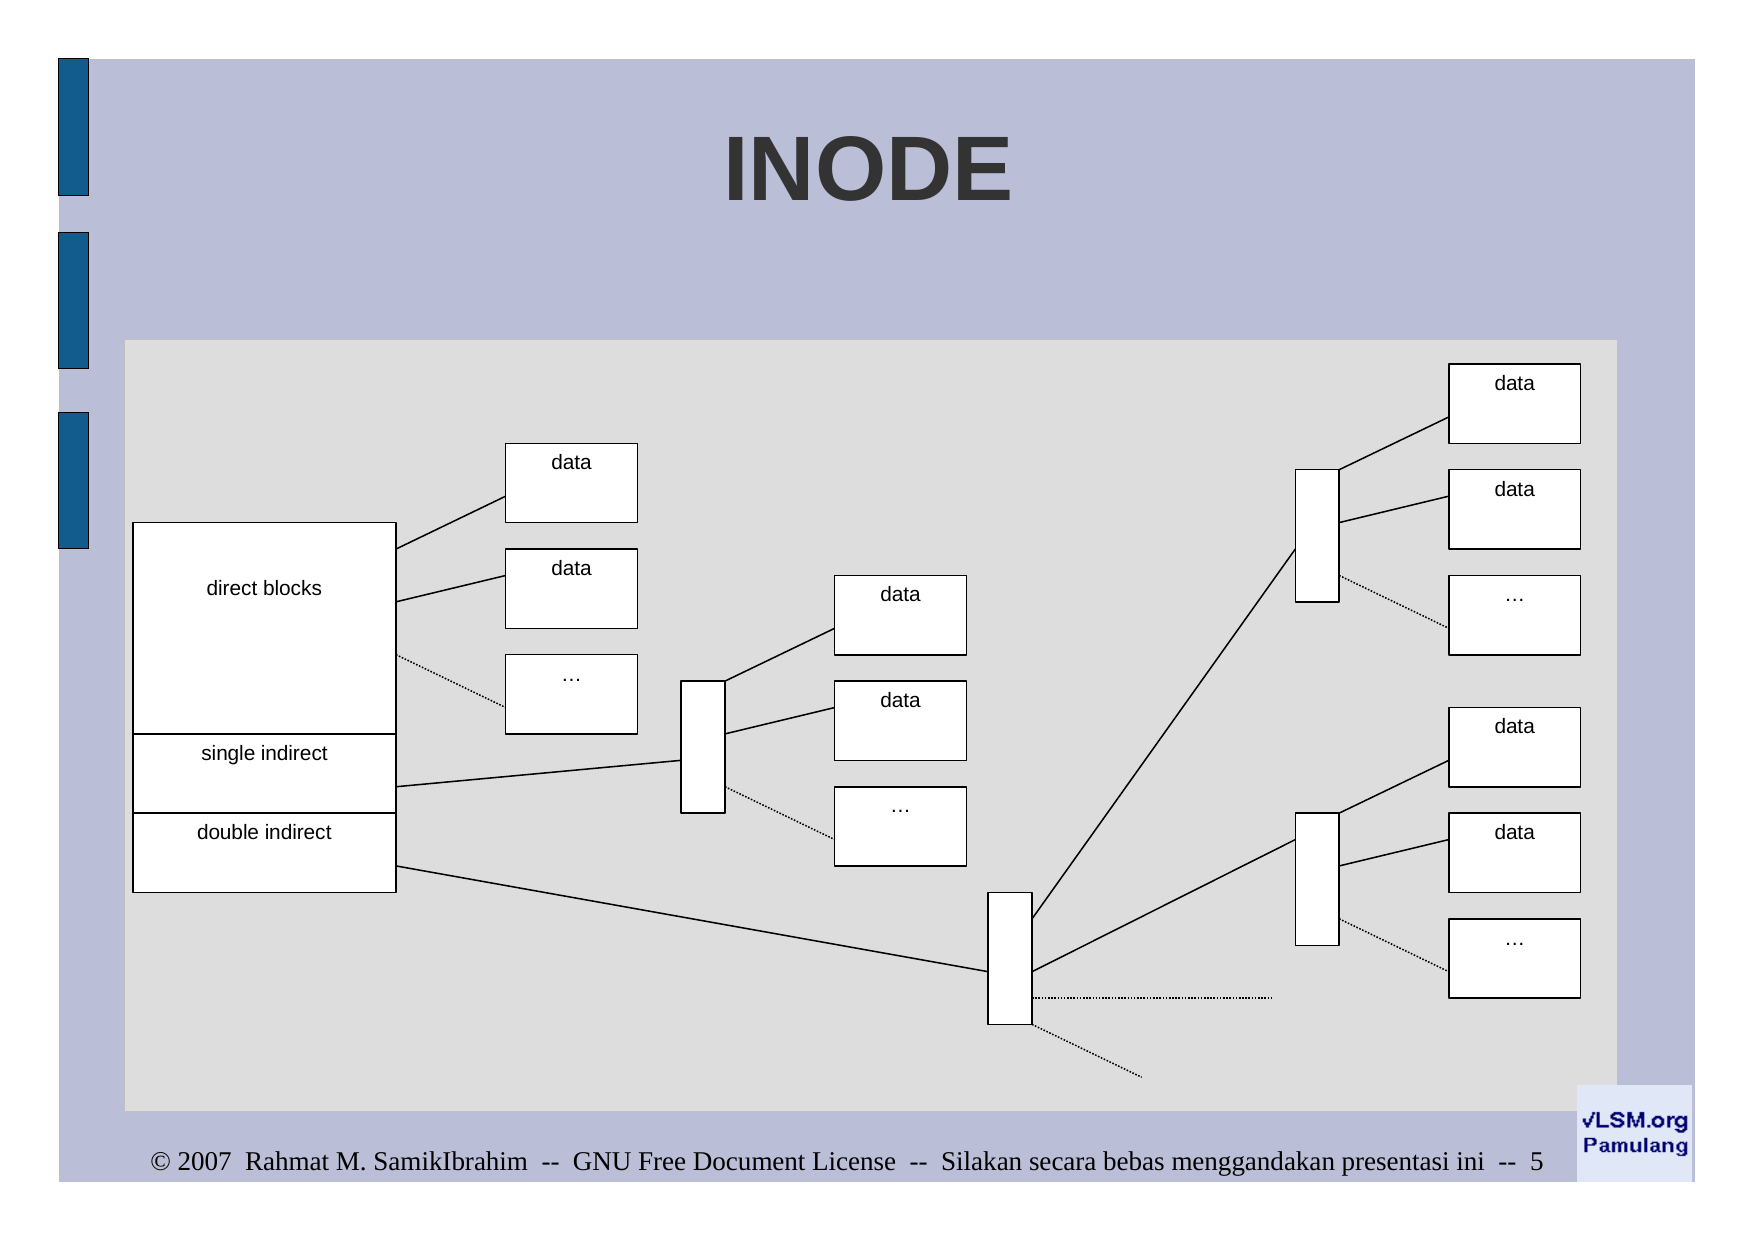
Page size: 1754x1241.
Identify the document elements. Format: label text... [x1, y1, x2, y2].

text_box data [1448, 813, 1581, 893]
picture [1577, 1085, 1692, 1182]
text_box … [505, 654, 638, 735]
text_box direct blocks [132, 522, 397, 733]
text_box data [1448, 707, 1581, 787]
text_box … [1448, 918, 1581, 999]
text_box [1295, 813, 1340, 946]
text_box data [1448, 364, 1581, 444]
text_box … [834, 786, 967, 867]
text_box data [505, 443, 638, 523]
text_box data [505, 549, 638, 629]
title INODE [169, 74, 1568, 263]
text_box … [1448, 575, 1581, 655]
text_box data [834, 575, 967, 655]
text_box [681, 681, 726, 814]
text_box [988, 892, 1033, 1025]
text_box double indirect [132, 813, 397, 893]
text_box [1295, 469, 1340, 602]
text_box data [834, 681, 967, 761]
text_box single indirect [132, 733, 397, 812]
text_box data [1448, 469, 1581, 550]
